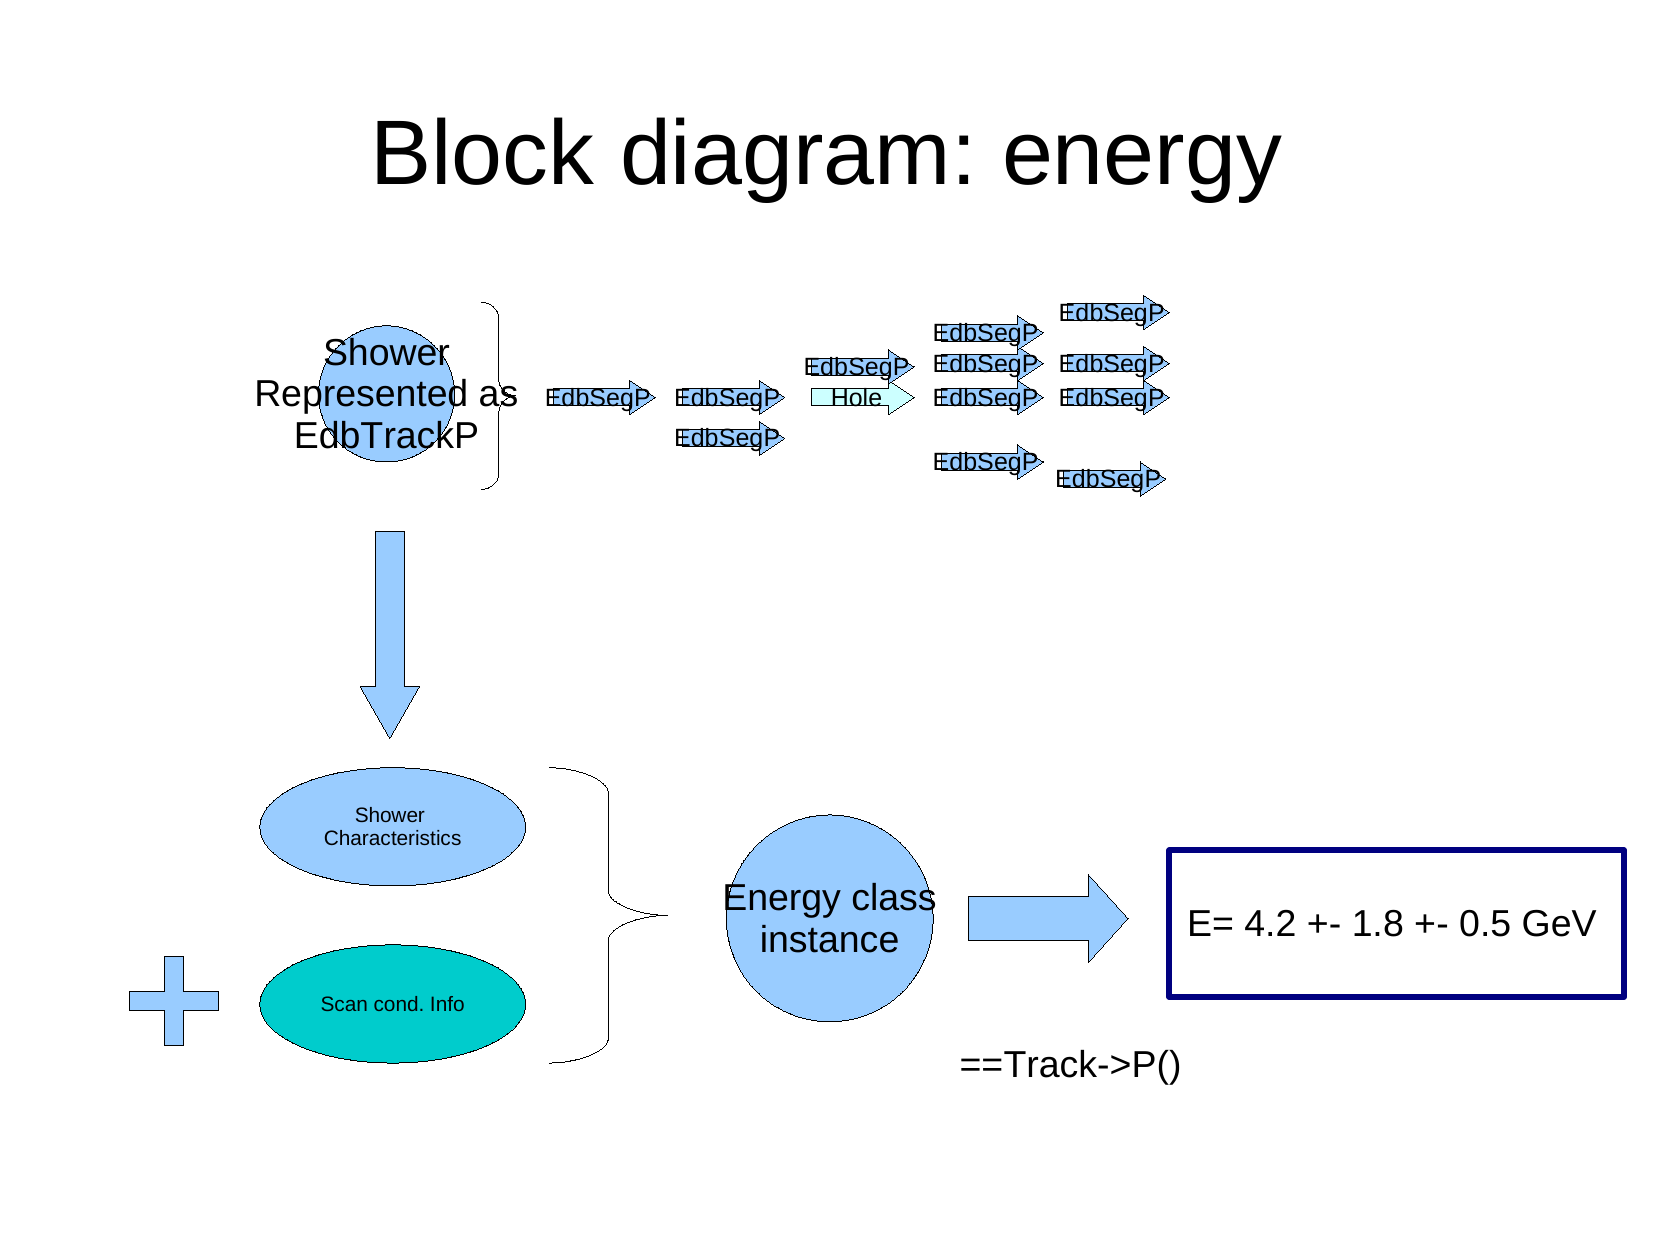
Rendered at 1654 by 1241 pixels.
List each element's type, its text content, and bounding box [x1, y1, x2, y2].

text_box Shower Represented as EdbTrackP [318, 325, 455, 462]
text_box EdbSegP [1093, 381, 1170, 415]
text_box ==Track->P() [944, 1035, 1329, 1093]
text_box EdbSegP [682, 421, 785, 456]
text_box EdbSegP [1067, 303, 1085, 321]
text_box Hole [866, 382, 915, 415]
text_box EdbSegP [941, 388, 959, 406]
text_box EdbSegP [941, 315, 1044, 350]
text_box EdbSegP [553, 388, 571, 406]
title Block diagram: energy [82, 49, 1571, 257]
text_box EdbSegP [682, 388, 700, 406]
text_box EdbSegP [1067, 388, 1085, 406]
text_box [360, 531, 420, 739]
text_box EdbSegP [1093, 295, 1170, 330]
text_box EdbSegP [811, 349, 915, 384]
text_box EdbSegP [941, 354, 959, 372]
text_box Shower Characteristics [259, 767, 526, 886]
text_box EdbSegP [1063, 461, 1166, 497]
text_box EdbSegP [1067, 354, 1085, 372]
text_box Energy class instance [726, 814, 934, 1022]
text_box EdbSegP [579, 380, 656, 415]
text_box Hole [811, 388, 864, 406]
text_box EdbSegP [708, 380, 785, 415]
text_box E= 4.2 +- 1.8 +- 0.5 GeV [1169, 850, 1625, 998]
text_box EdbSegP [1093, 346, 1170, 381]
text_box EdbSegP [941, 444, 1044, 480]
text_box [968, 874, 1129, 963]
text_box Scan cond. Info [259, 944, 526, 1064]
text_box Hole [834, 398, 844, 406]
text_box EdbSegP [967, 381, 1044, 415]
text_box Hole [851, 394, 859, 405]
text_box EdbSegP [967, 348, 1044, 381]
text_box [129, 956, 219, 1046]
